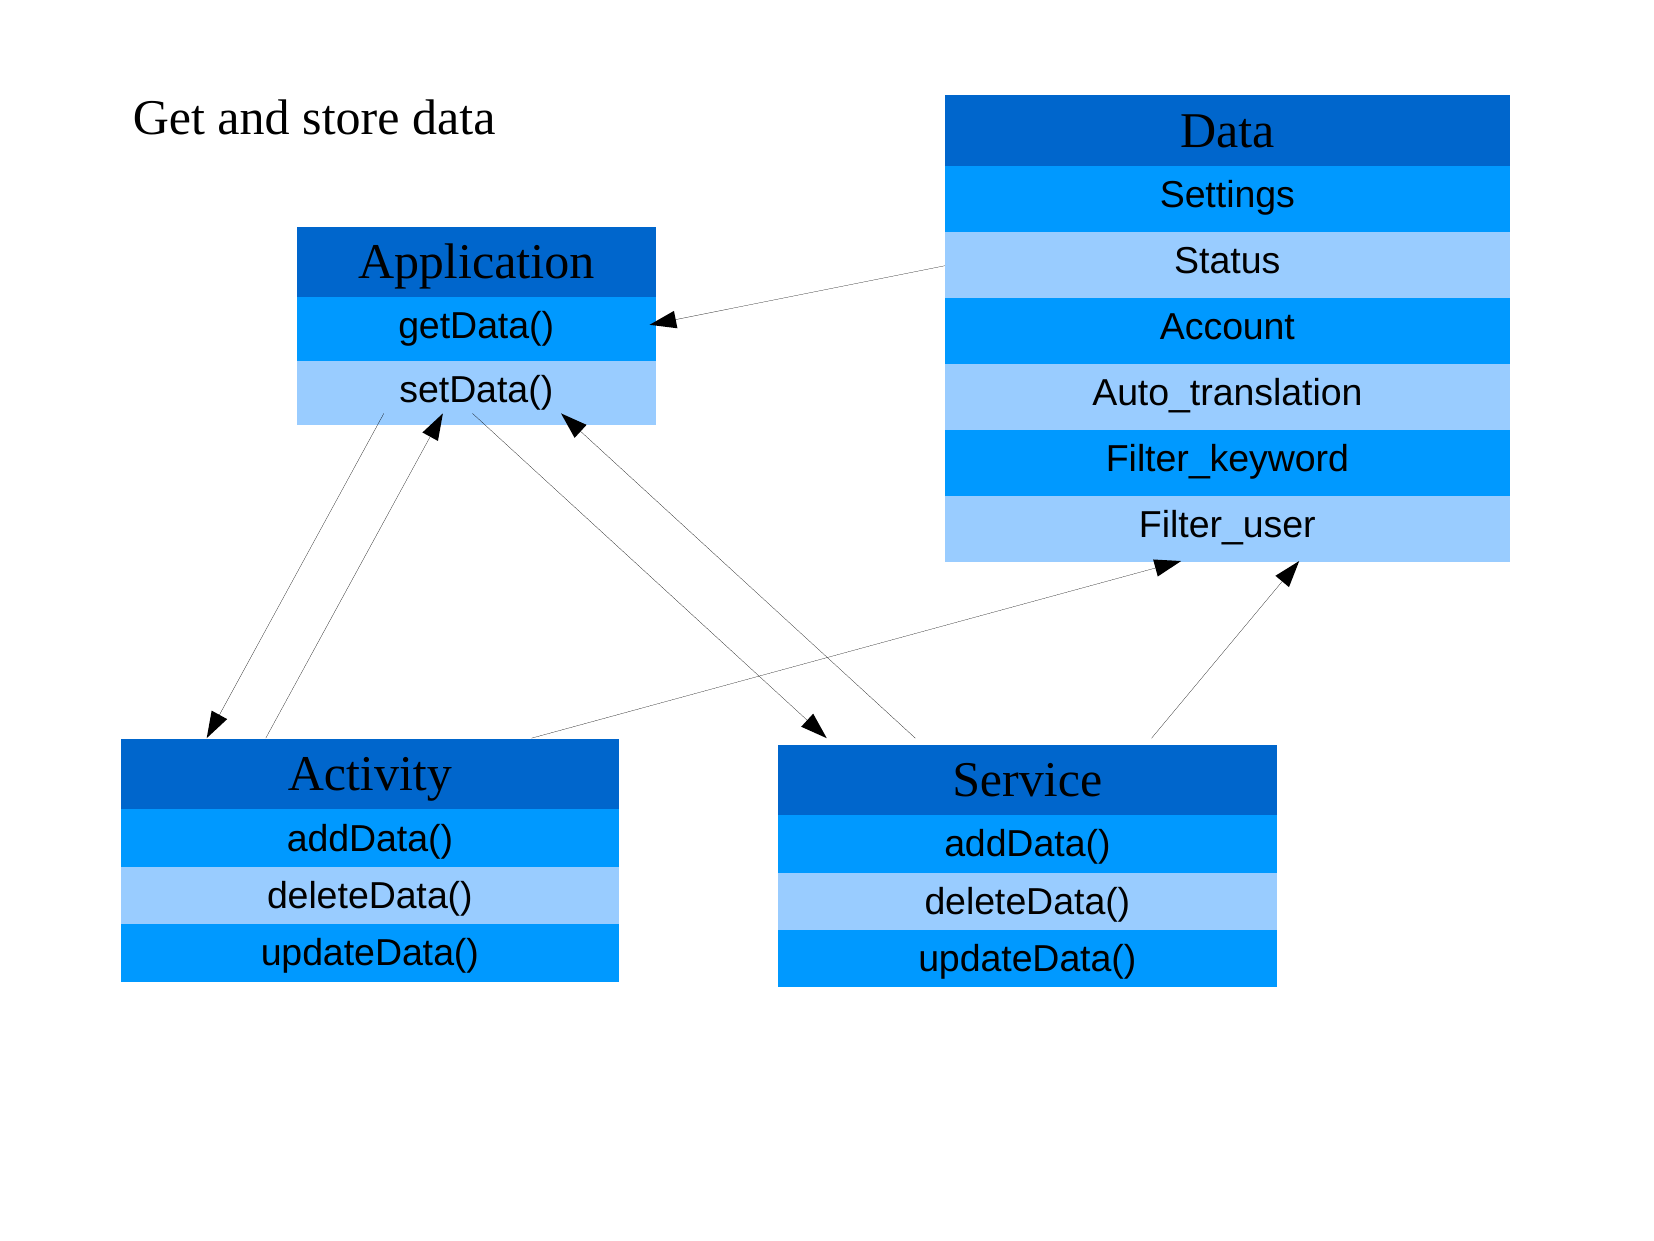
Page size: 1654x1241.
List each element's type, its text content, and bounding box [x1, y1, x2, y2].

table_cell deleteData() [778, 873, 1277, 930]
table_cell Status [945, 232, 1510, 298]
table_cell addData() [778, 815, 1277, 873]
table_header Activity [121, 739, 619, 809]
table_cell Filter_keyword [945, 430, 1510, 496]
table_header Data [945, 95, 1510, 166]
table_cell Account [945, 298, 1510, 364]
table_cell updateData() [778, 930, 1277, 987]
table_cell setData() [297, 361, 656, 425]
table_cell Auto_translation [945, 364, 1510, 430]
table_header Application [297, 227, 656, 297]
table_cell addData() [121, 809, 619, 867]
table_cell deleteData() [121, 867, 619, 924]
table_cell Settings [945, 166, 1510, 232]
table_cell getData() [297, 297, 656, 361]
table_cell updateData() [121, 924, 619, 982]
table_header Service [778, 745, 1277, 815]
table_cell Filter_user [945, 496, 1510, 562]
text_box Get and store data [118, 82, 650, 151]
